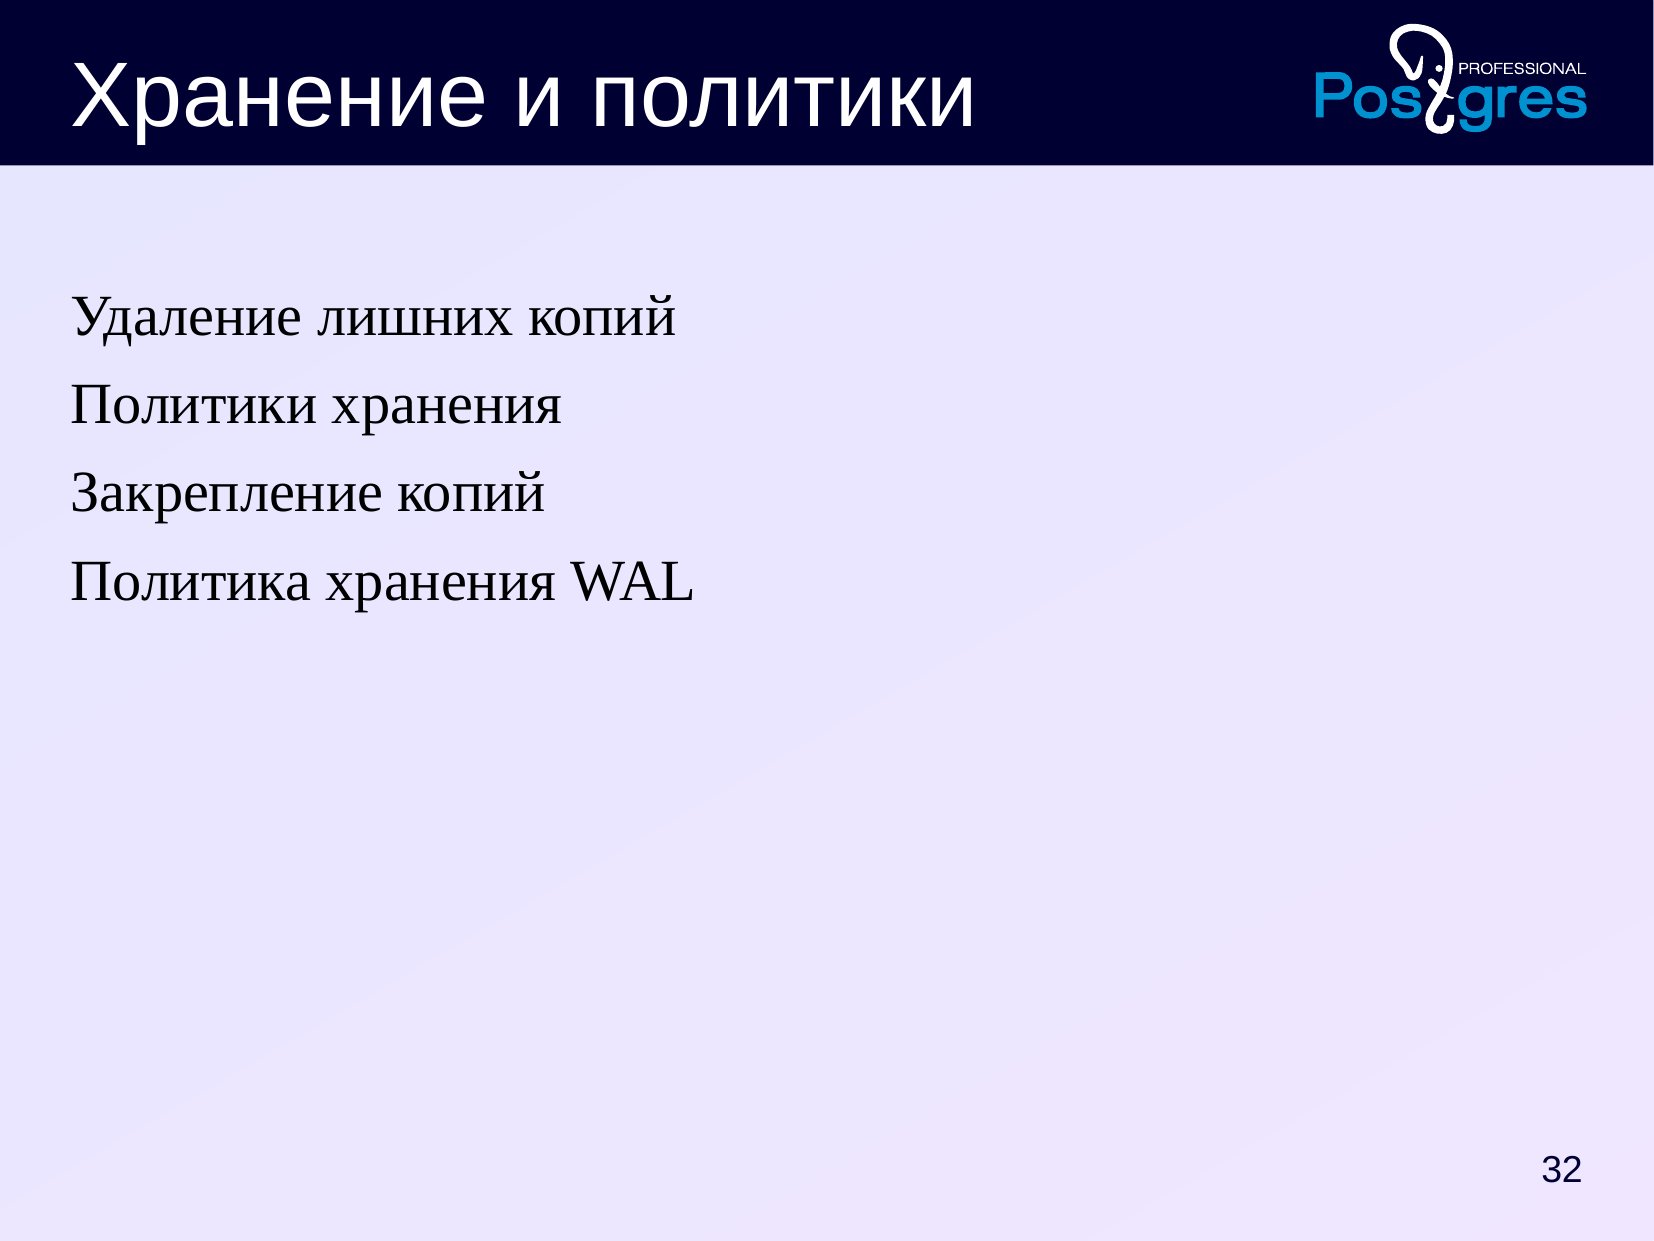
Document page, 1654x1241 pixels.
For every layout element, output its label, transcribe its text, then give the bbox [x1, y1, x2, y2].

title Хранение и политики [70, 43, 1241, 147]
list Удаление лишних копий Политики хранения Закрепление копий Политика хранения WAL [70, 283, 1559, 1003]
